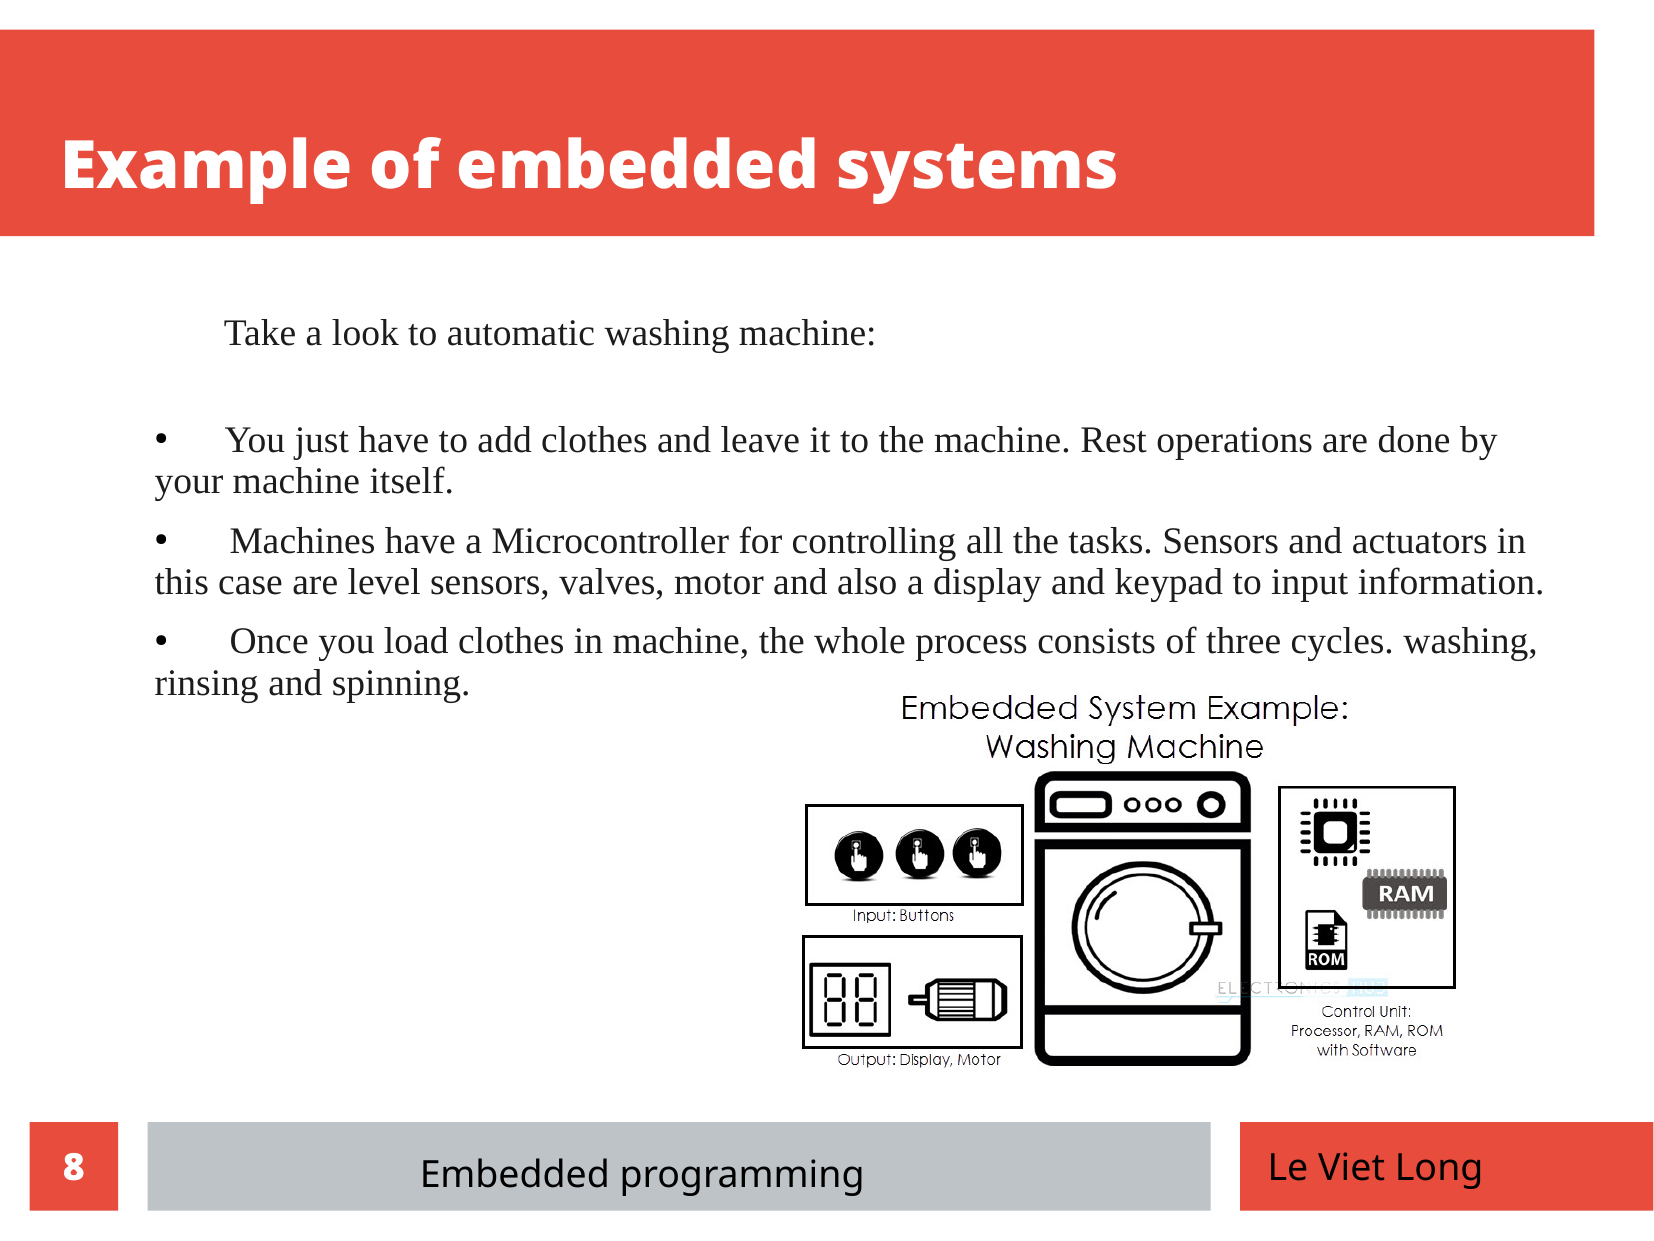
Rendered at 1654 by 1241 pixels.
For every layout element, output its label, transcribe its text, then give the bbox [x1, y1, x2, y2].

title Example of embedded systems [60, 60, 1596, 208]
text_box Embedded programming [405, 1140, 1021, 1199]
text_box Le Viet Long [1252, 1132, 1538, 1192]
list Take a look to automatic washing machine: You just have to add clothes and leave it to the machine. Rest operations are done by your machine itself. Machines have a Microcontroller for controlling all the tasks. Sensors and actuators in this case are level sensors, valves, motor and also a display and keypad to input information. Once you load clothes in machine, the whole process consists of three cycles. washing, rinsing and spinning. [60, 312, 1566, 1081]
picture [777, 691, 1471, 1081]
